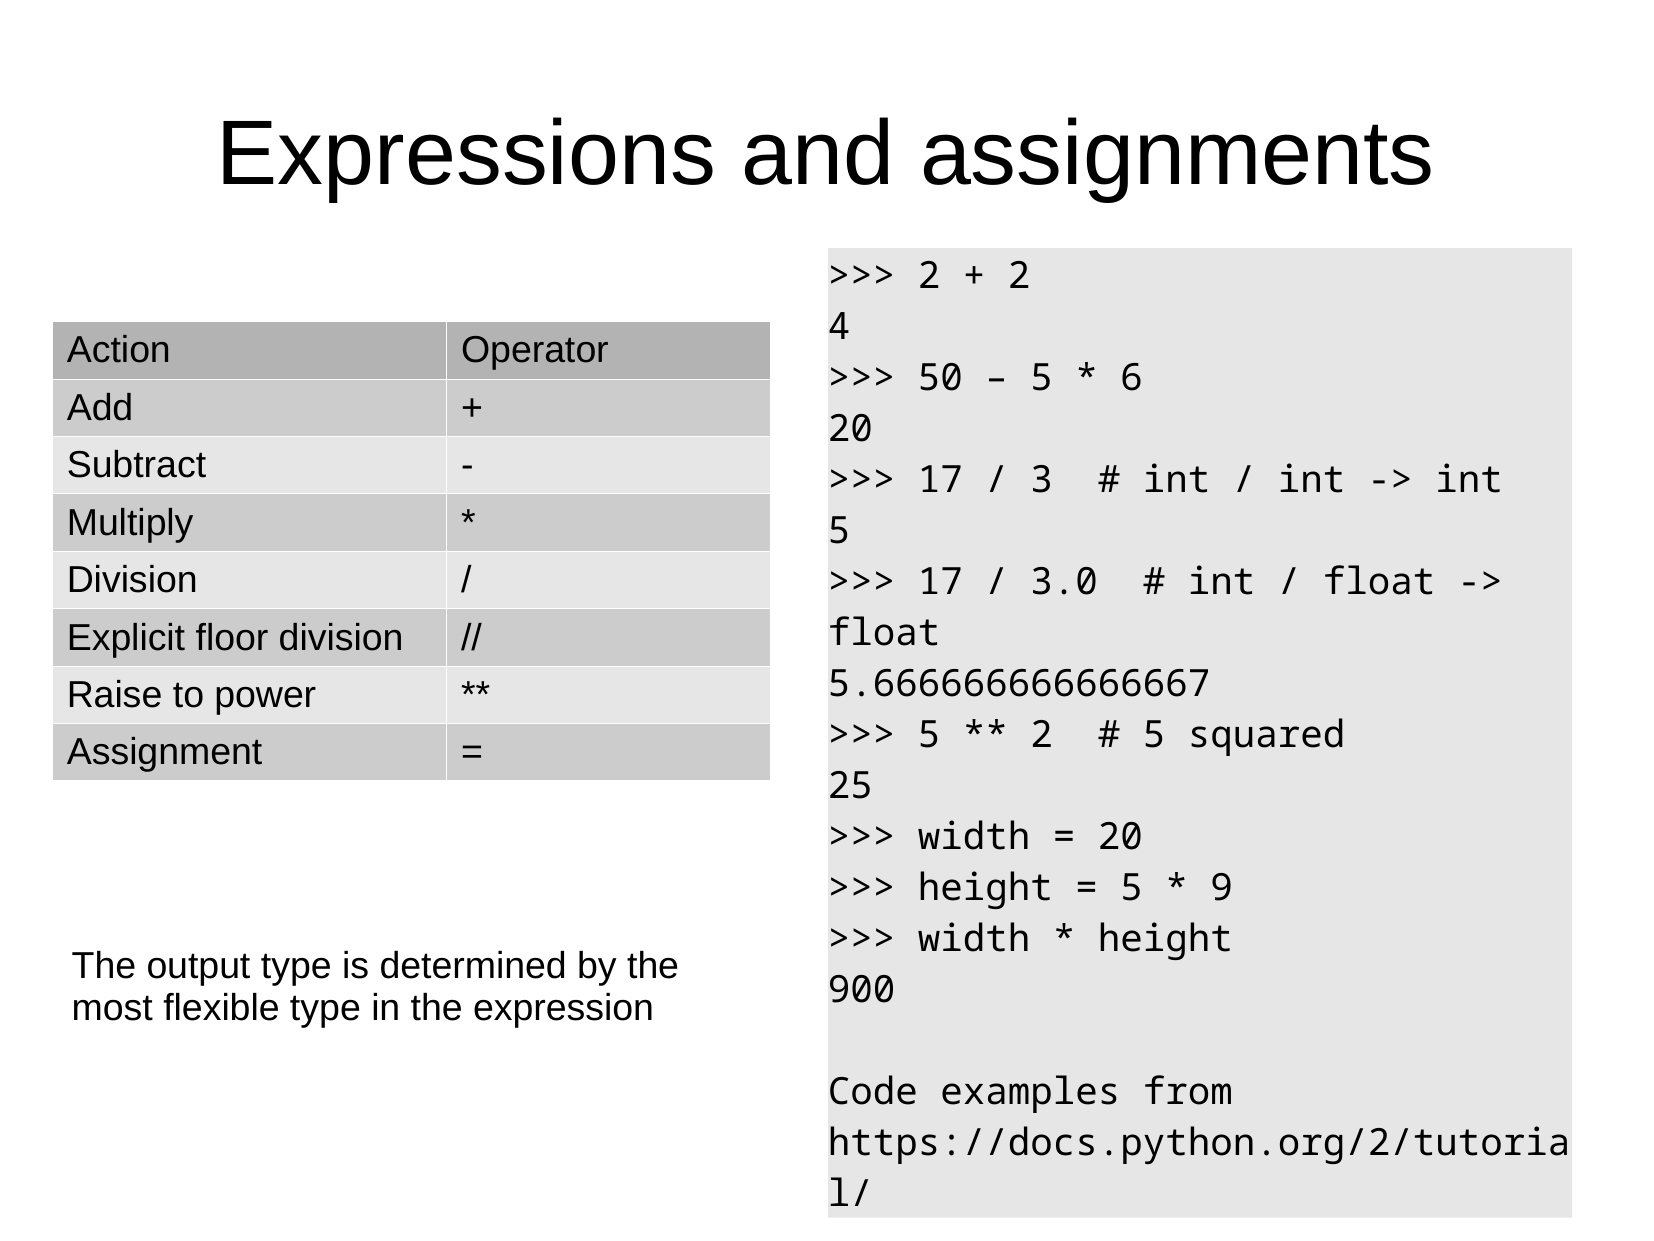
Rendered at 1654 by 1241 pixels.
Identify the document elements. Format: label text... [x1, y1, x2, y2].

table_cell = [447, 724, 770, 780]
table_cell Add [53, 380, 446, 436]
table_cell - [447, 437, 770, 493]
table_cell + [447, 380, 770, 436]
table_cell // [447, 609, 770, 666]
text_box The output type is determined by the most flexible type in the expression [56, 937, 769, 1036]
text_box >>> 2 + 2 4 >>> 50 – 5 * 6 20 >>> 17 / 3 # int / int -> int 5 >>> 17 / 3.0 # int / float -> float 5.666666666666667 >>> 5 ** 2 # 5 squared 25 >>> width = 20 >>> height = 5 * 9 >>> width * height 900 Code examples from https://docs.python.org/2/tutorial/ [828, 291, 1573, 1174]
table_cell Division [53, 552, 446, 608]
table_cell Multiply [53, 494, 446, 551]
table_header Operator [447, 322, 770, 379]
table_cell Explicit floor division [53, 609, 446, 666]
table_cell ** [447, 667, 770, 723]
table_header Action [53, 322, 446, 379]
table_cell Raise to power [53, 667, 446, 723]
table_cell Subtract [53, 437, 446, 493]
title Expressions and assignments [82, 49, 1571, 257]
table_cell Assignment [53, 724, 446, 780]
table_cell * [447, 494, 770, 551]
table_cell / [447, 552, 770, 608]
